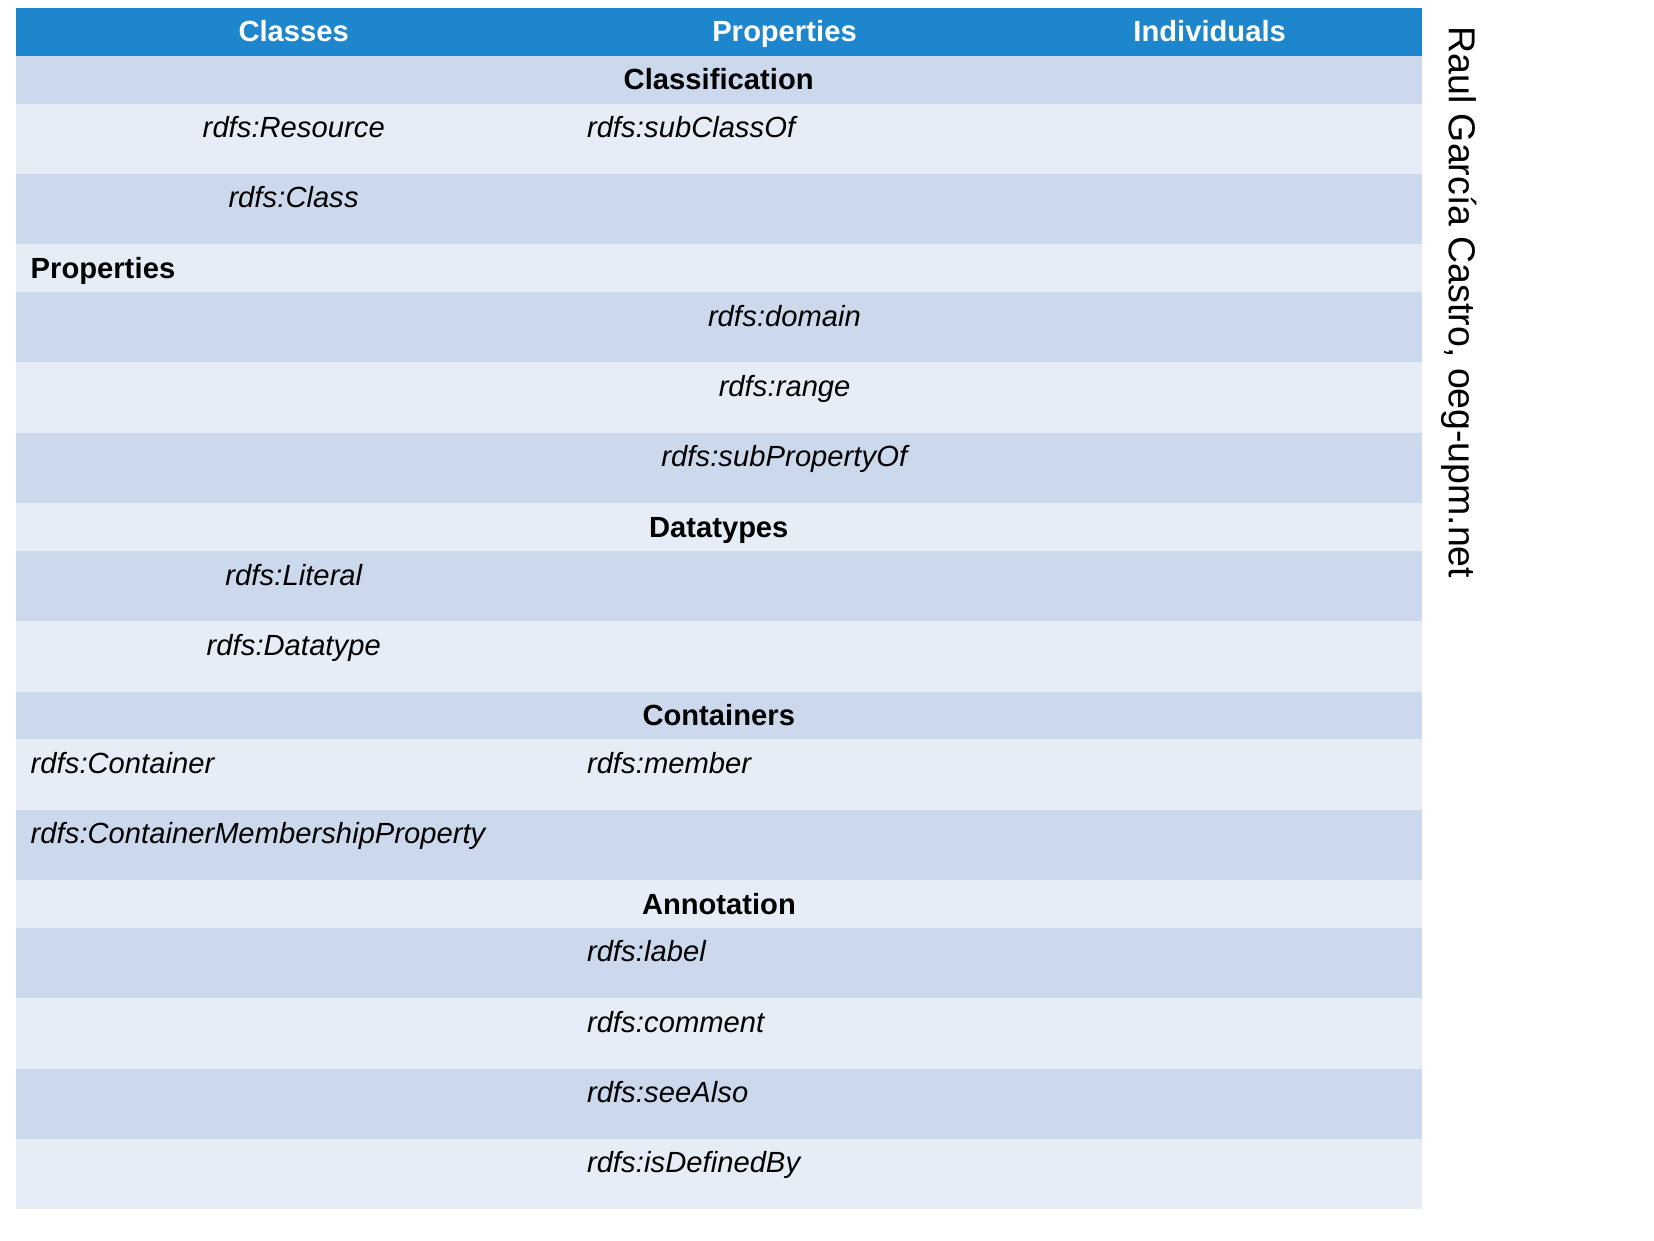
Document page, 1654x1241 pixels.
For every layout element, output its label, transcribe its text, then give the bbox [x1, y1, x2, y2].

table_cell [997, 998, 1422, 1069]
table_cell [997, 362, 1422, 433]
table_cell [997, 621, 1422, 692]
table_cell rdfs:comment [572, 998, 997, 1069]
table_cell [16, 1139, 572, 1209]
table_cell rdfs:member [572, 739, 997, 810]
table_cell rdfs:ContainerMembershipProperty [16, 810, 572, 880]
table_cell [572, 174, 997, 244]
table_cell Datatypes [16, 503, 1422, 551]
table_cell [997, 292, 1422, 362]
table_cell rdfs:Datatype [16, 621, 572, 692]
table_cell rdfs:seeAlso [572, 1069, 997, 1139]
table_cell [16, 1069, 572, 1139]
table_cell [997, 810, 1422, 880]
table_cell Properties [16, 244, 1422, 292]
table_cell [997, 1069, 1422, 1139]
table_cell rdfs:Container [16, 739, 572, 810]
table_cell Annotation [16, 880, 1422, 928]
table_cell [997, 104, 1422, 174]
text_box Raul García Castro, oeg-upm.net [1433, 11, 1491, 593]
table_cell rdfs:subClassOf [572, 104, 997, 174]
table_cell [997, 174, 1422, 244]
table_cell [572, 810, 997, 880]
table_cell [997, 1139, 1422, 1209]
table_cell [997, 433, 1422, 503]
table_cell rdfs:Literal [16, 551, 572, 621]
table_cell [16, 433, 572, 503]
table_cell [16, 362, 572, 433]
table_cell Containers [16, 692, 1422, 739]
table_cell [16, 928, 572, 998]
table_cell rdfs:label [572, 928, 997, 998]
table_header Properties [572, 8, 997, 56]
table_cell [997, 551, 1422, 621]
table_cell [572, 551, 997, 621]
table_cell Classification [16, 56, 1422, 104]
table_cell [16, 292, 572, 362]
table_cell rdfs:subPropertyOf [572, 433, 997, 503]
table_cell rdfs:range [572, 362, 997, 433]
table_cell [572, 621, 997, 692]
table_cell [16, 998, 572, 1069]
table_cell rdfs:isDefinedBy [572, 1139, 997, 1209]
table_cell [997, 739, 1422, 810]
table_cell rdfs:domain [572, 292, 997, 362]
table_cell rdfs:Resource [16, 104, 572, 174]
table_cell rdfs:Class [16, 174, 572, 244]
table_header Classes [16, 8, 572, 56]
table_header Individuals [997, 8, 1422, 56]
table_cell [997, 928, 1422, 998]
